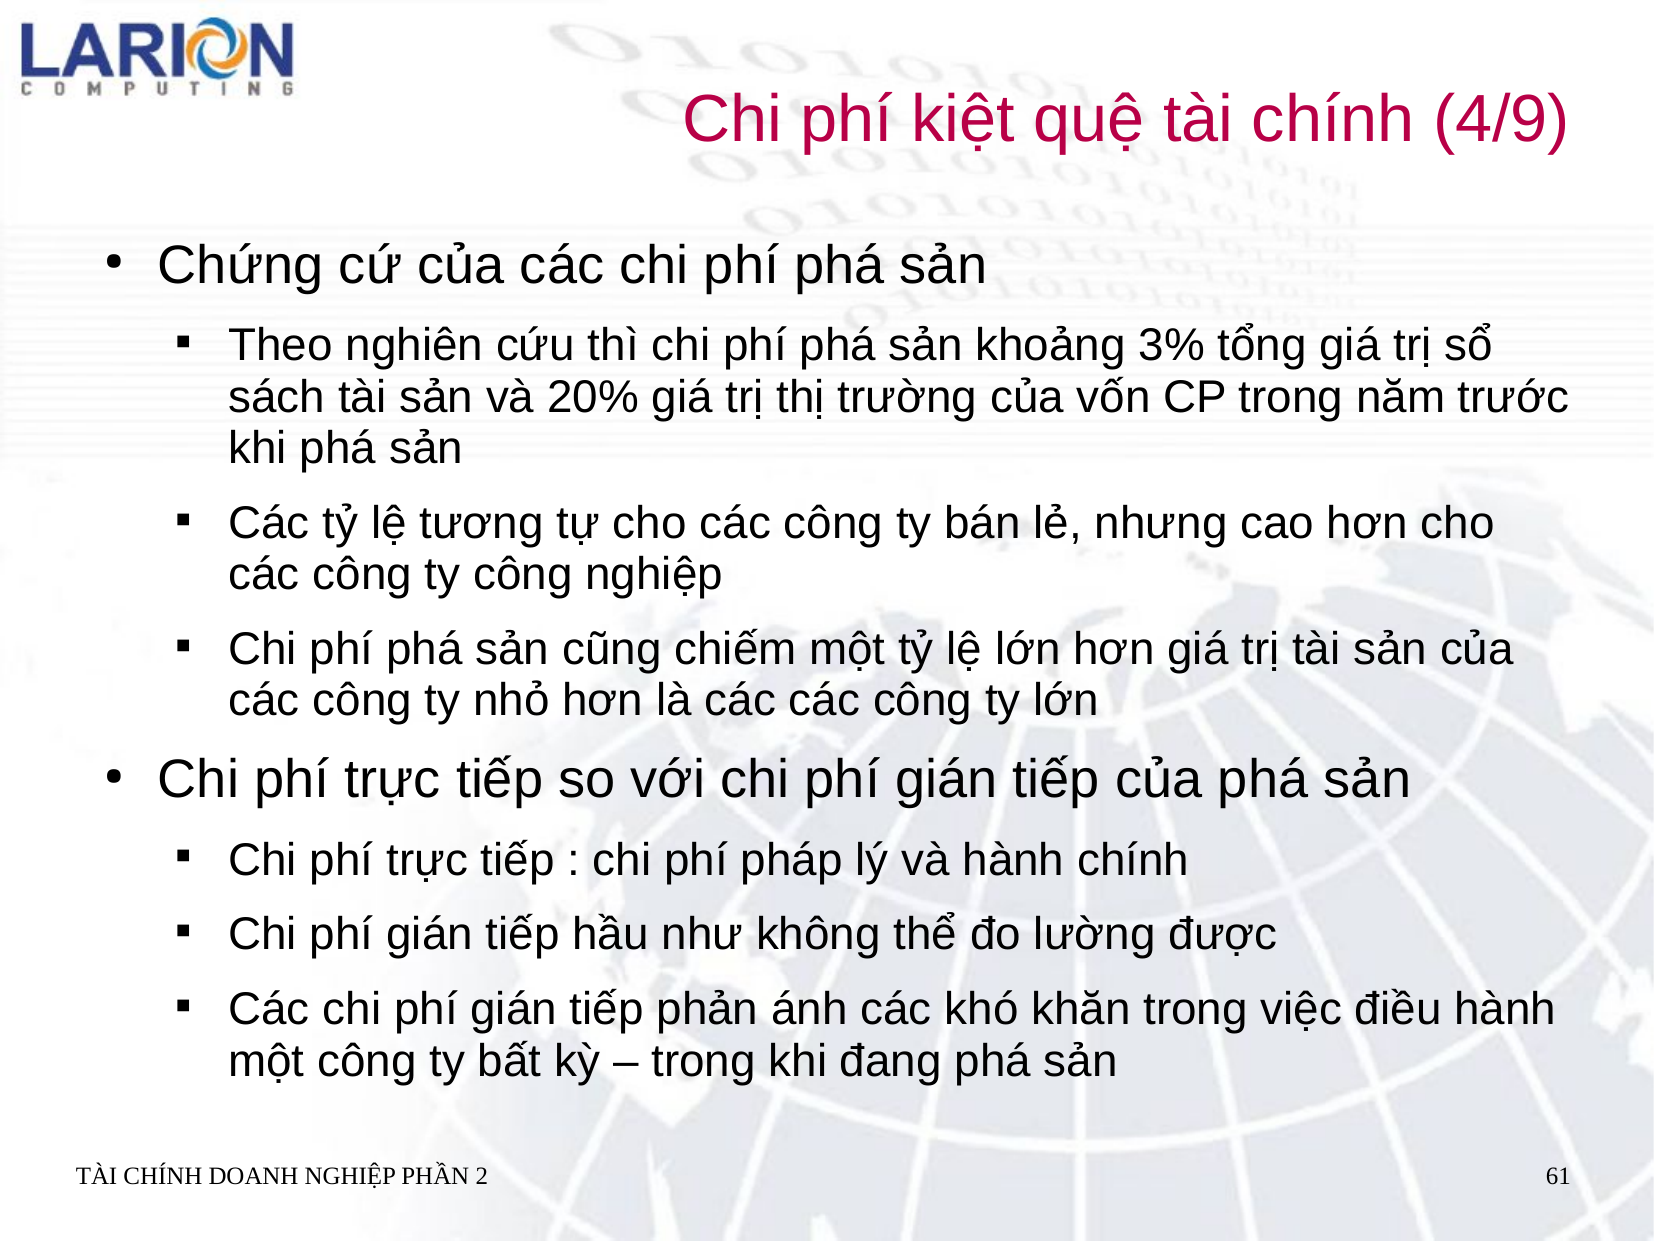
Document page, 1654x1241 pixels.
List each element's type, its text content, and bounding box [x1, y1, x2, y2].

list Chứng cứ của các chi phí phá sản Theo nghiên cứu thì chi phí phá sản khoảng 3% tổng giá trị sổ sách tài sản và 20% giá trị thị trường của vốn CP trong năm trước khi phá sản Các tỷ lệ tương tự cho các công ty bán lẻ, nhưng cao hơn cho các công ty công nghiệp Chi phí phá sản cũng chiếm một tỷ lệ lớn hơn giá trị tài sản của các công ty nhỏ hơn là các các công ty lớn Chi phí trực tiếp so với chi phí gián tiếp của phá sản Chi phí trực tiếp : chi phí pháp lý và hành chính Chi phí gián tiếp hầu như không thể đo lường được Các chi phí gián tiếp phản ánh các khó khăn trong việc điều hành một công ty bất kỳ – trong khi đang phá sản [86, 234, 1576, 1084]
picture [0, 0, 1654, 1241]
title Chi phí kiệt quệ tài chính (4/9) [300, 49, 1571, 188]
